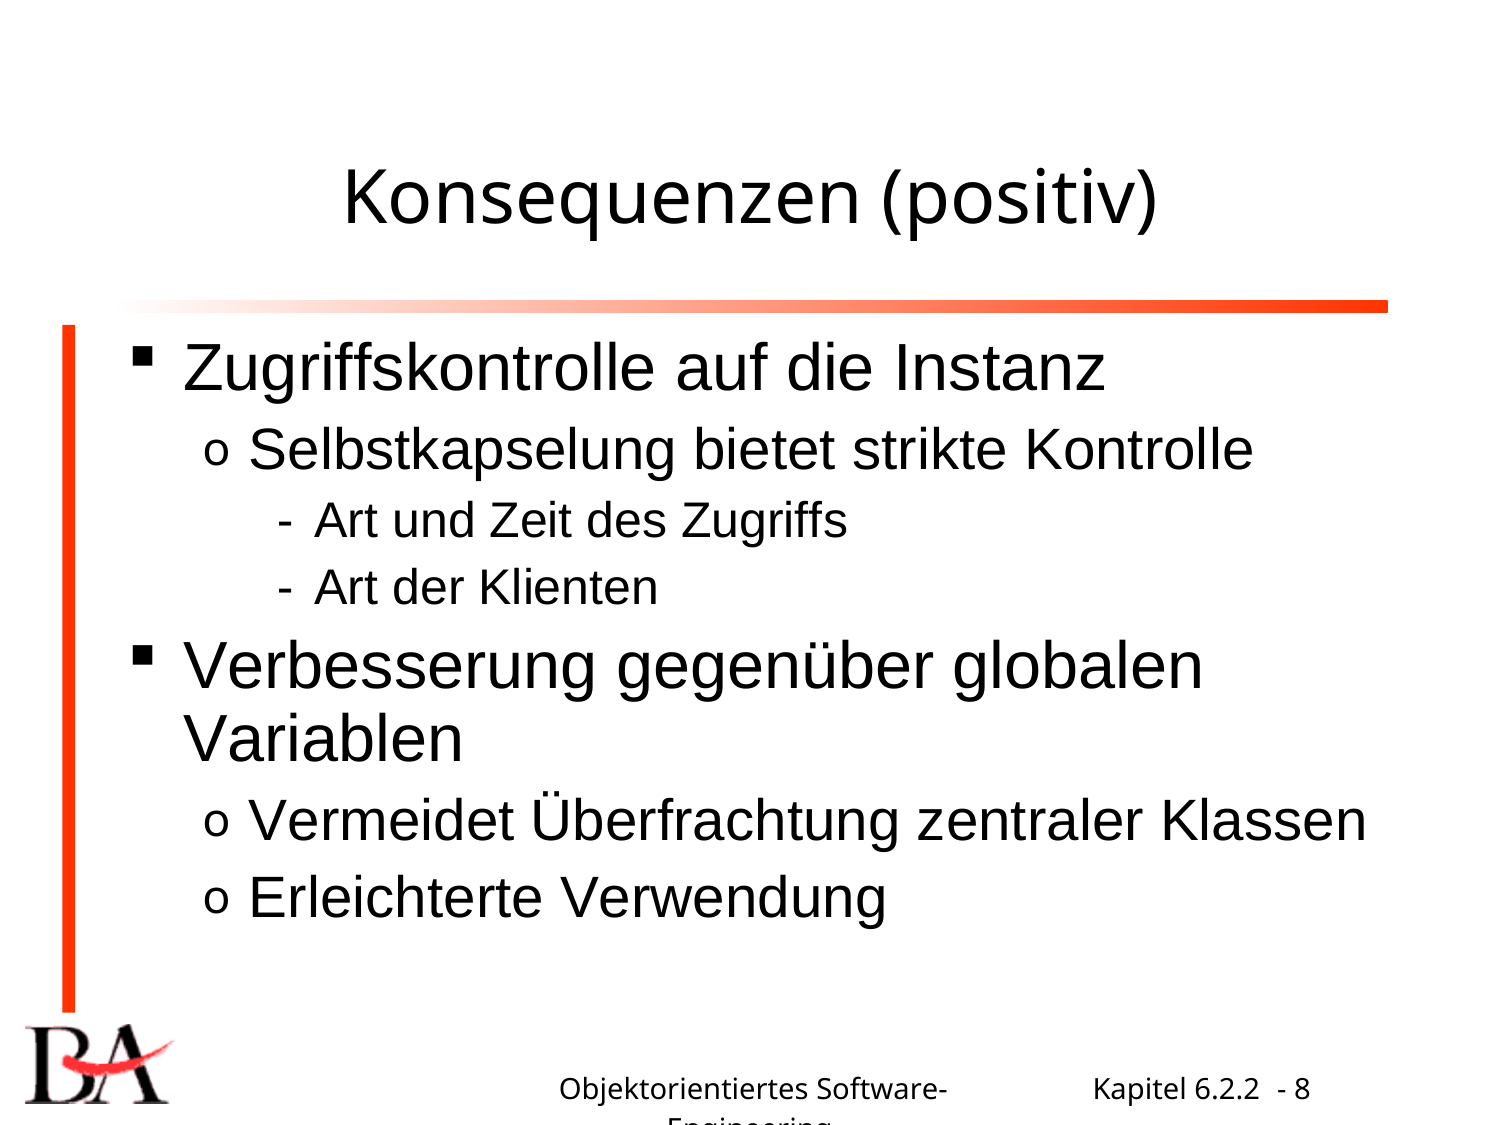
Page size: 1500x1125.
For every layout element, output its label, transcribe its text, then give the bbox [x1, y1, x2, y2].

list Zugriffskontrolle auf die Instanz Selbstkapselung bietet strikte Kontrolle Art und Zeit des Zugriffs Art der Klienten Verbesserung gegenüber globalen Variablen Vermeidet Überfrachtung zentraler Klassen Erleichterte Verwendung [112, 324, 1388, 1051]
title Konsequenzen (positiv) [112, 99, 1388, 288]
picture [24, 1024, 175, 1104]
